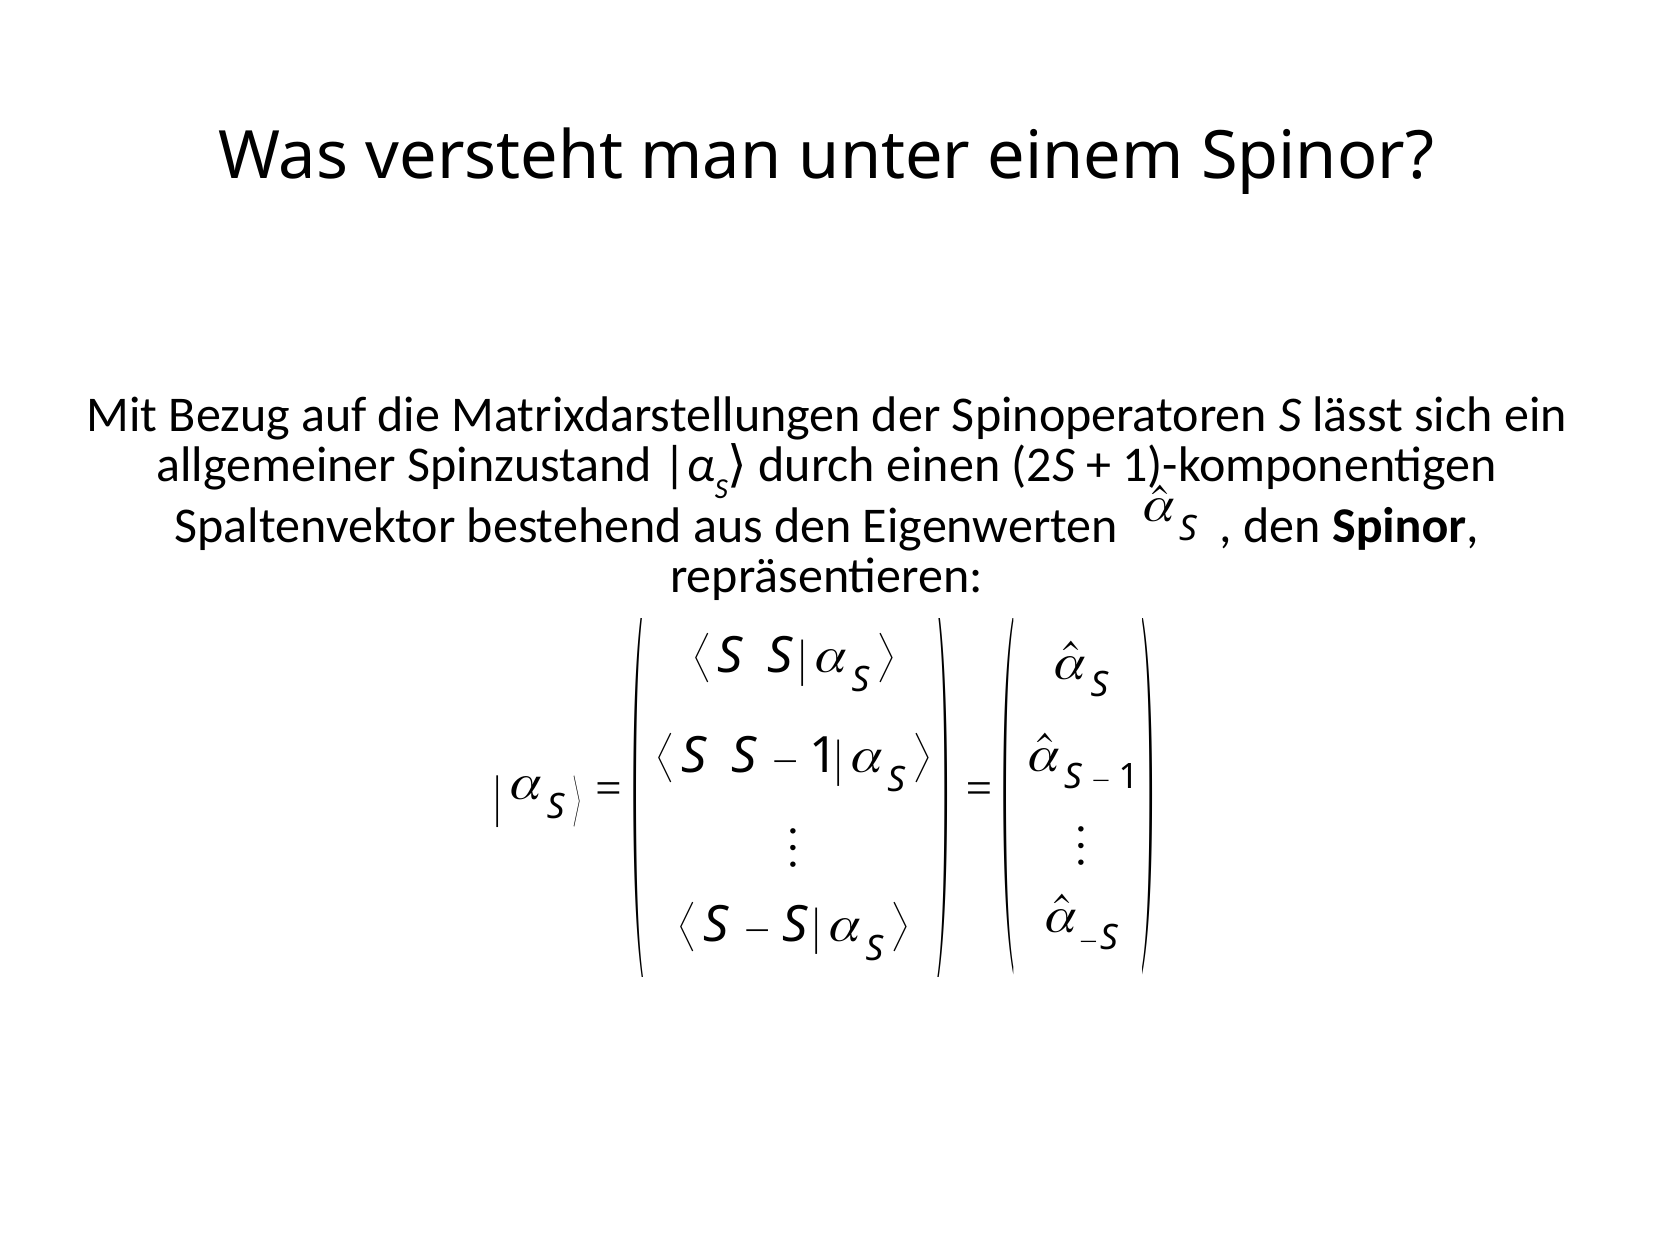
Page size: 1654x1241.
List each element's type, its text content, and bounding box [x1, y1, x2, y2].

chart [1133, 482, 1205, 551]
title Was versteht man unter einem Spinor? [82, 49, 1571, 257]
chart [484, 618, 1170, 977]
subtitle Mit Bezug auf die Matrixdarstellungen der Spinoperatoren S lässt sich ein allgemeiner Spinzustand |αS⟩ durch einen (2S + 1)-komponentigen Spaltenvektor bestehend aus den Eigenwerten , den Spinor, repräsentieren: [82, 290, 1571, 1010]
